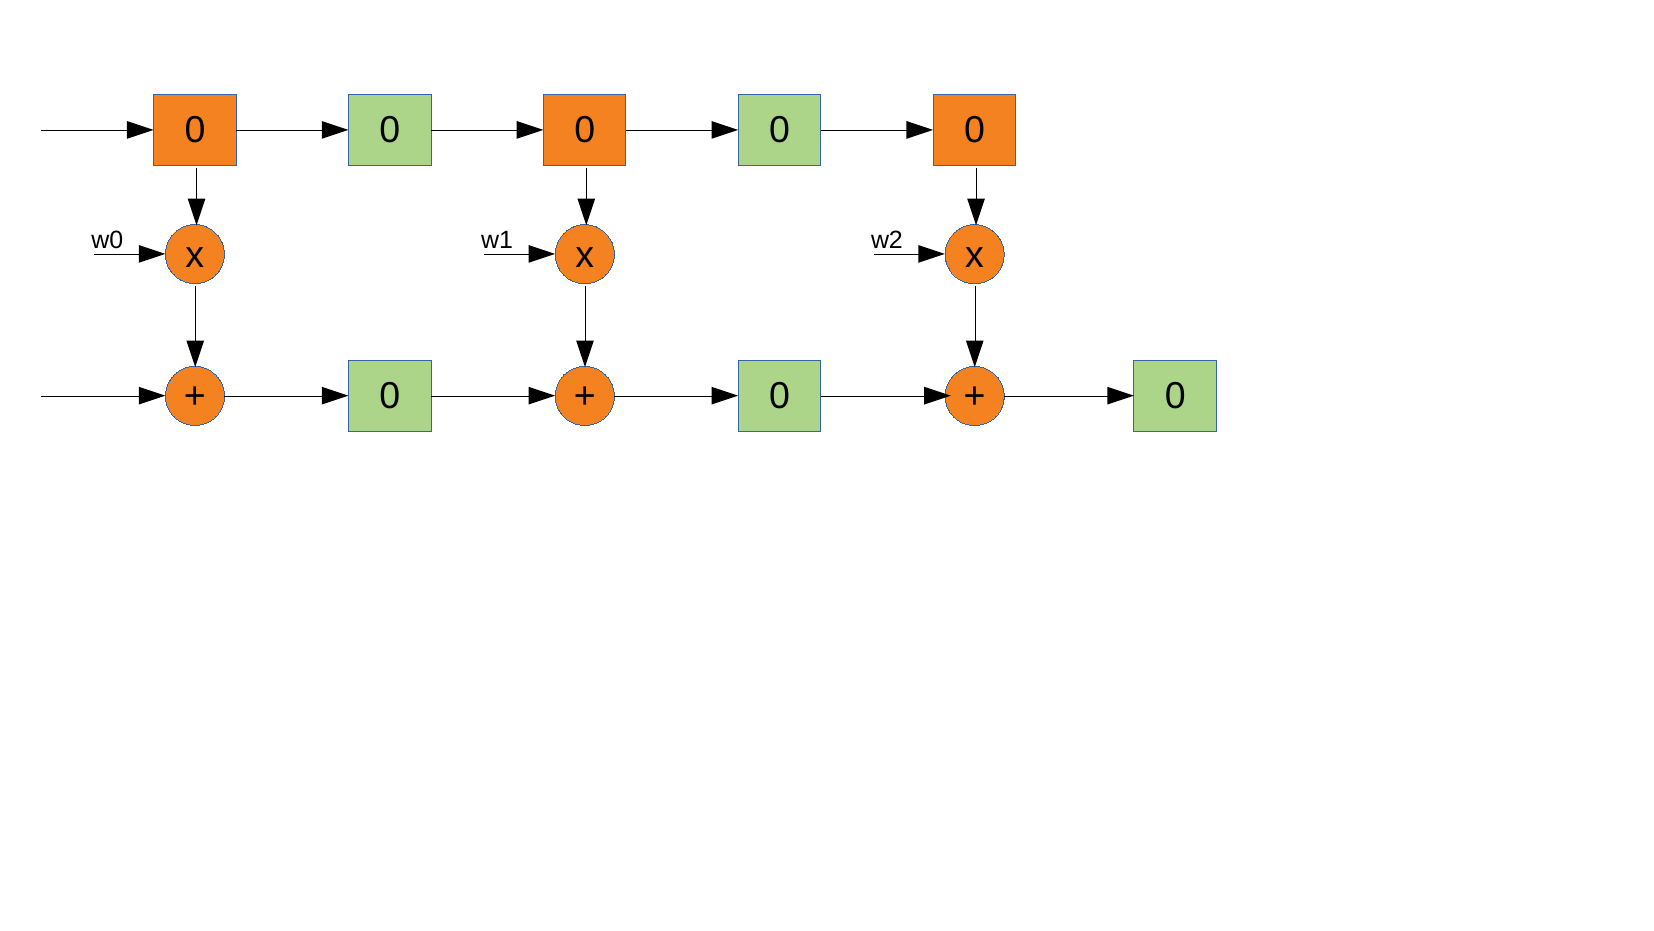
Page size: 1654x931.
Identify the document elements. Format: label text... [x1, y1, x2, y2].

text_box 0 [348, 360, 432, 432]
text_box x [165, 224, 225, 284]
text_box w1 [466, 218, 529, 262]
text_box 0 [933, 94, 1016, 166]
text_box 0 [1133, 360, 1217, 432]
text_box w2 [856, 218, 918, 262]
text_box + [165, 366, 225, 426]
text_box 0 [738, 360, 821, 432]
text_box 0 [738, 94, 821, 166]
text_box + [945, 366, 1005, 426]
text_box x [945, 224, 1005, 284]
text_box + [555, 366, 615, 426]
text_box 0 [153, 94, 237, 166]
text_box w0 [76, 218, 139, 262]
text_box 0 [543, 94, 626, 166]
text_box 0 [348, 94, 432, 166]
text_box x [555, 224, 615, 284]
